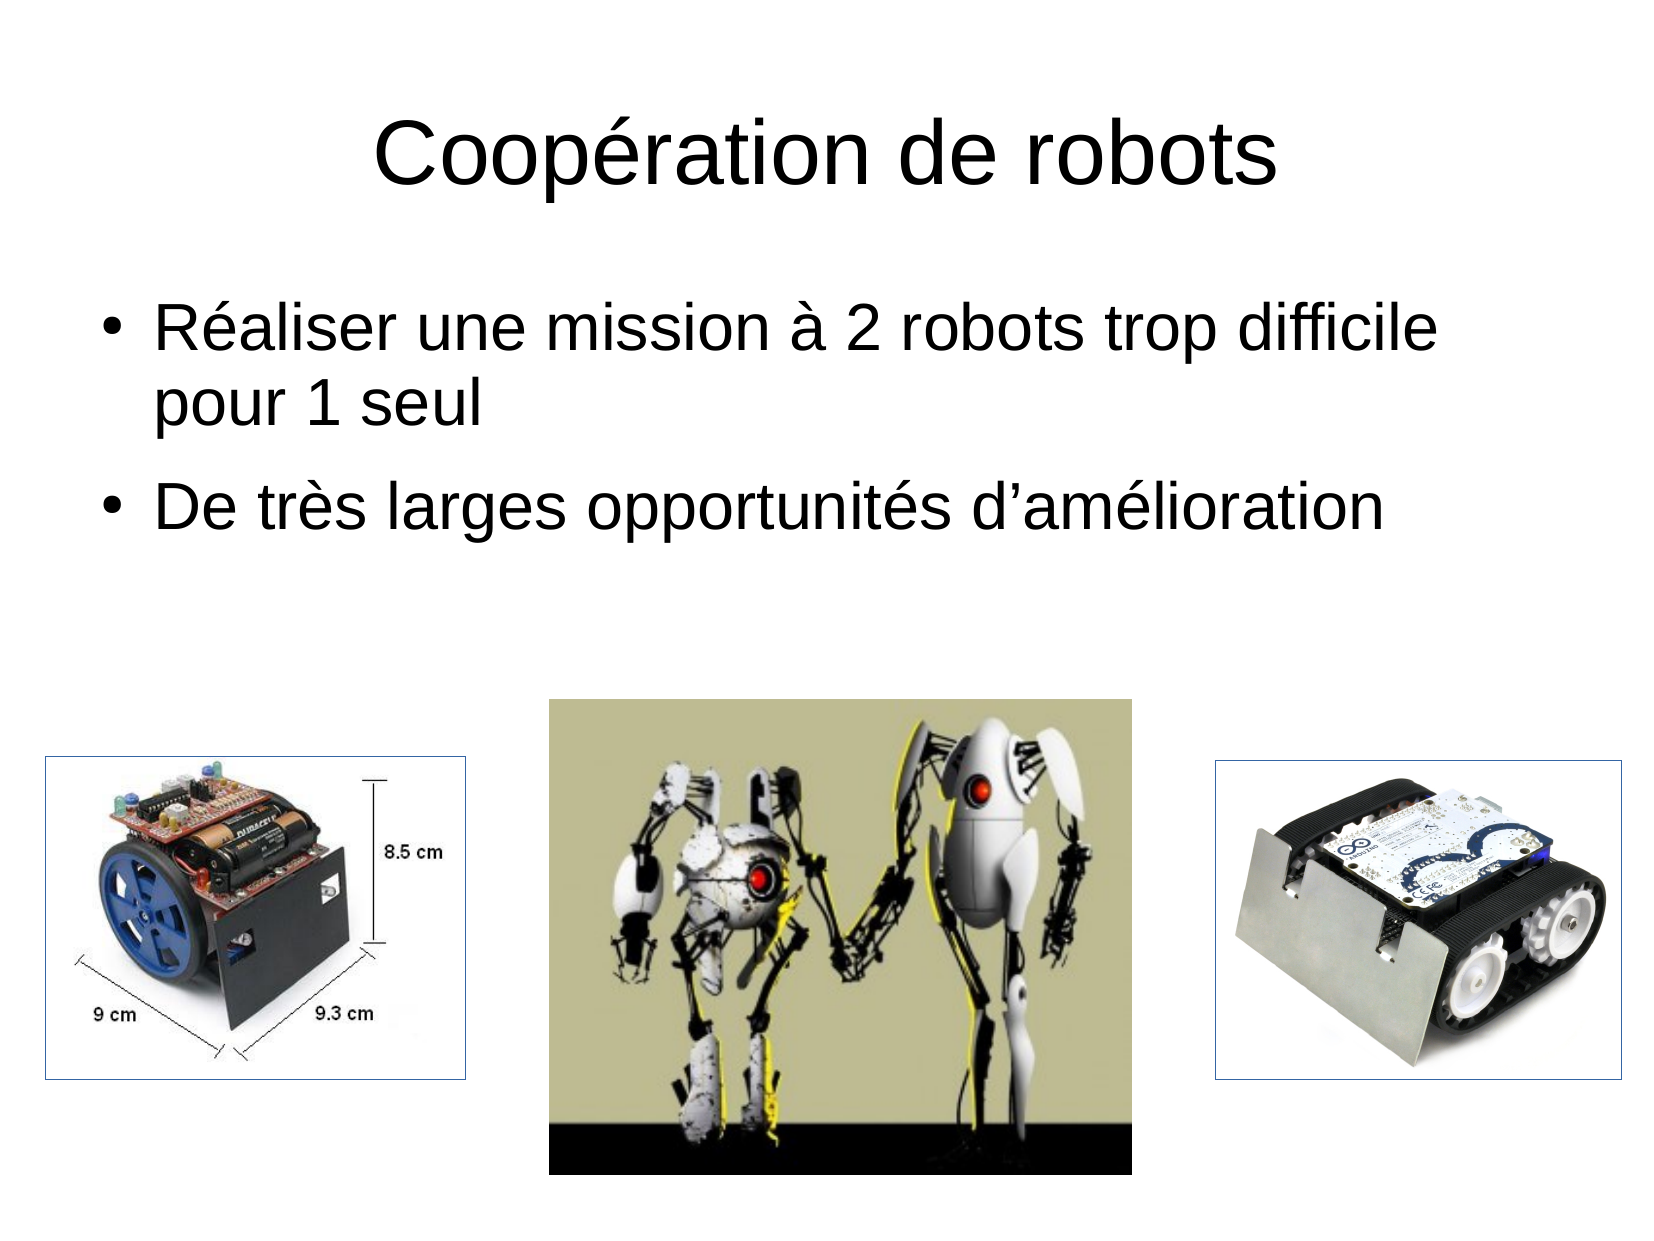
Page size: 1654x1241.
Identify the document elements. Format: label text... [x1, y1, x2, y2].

list Réaliser une mission à 2 robots trop difficile pour 1 seul De très larges opportunités d’amélioration [82, 290, 1571, 1010]
picture [45, 756, 466, 1080]
picture [1215, 759, 1622, 1080]
picture [549, 699, 1132, 1175]
title Coopération de robots [82, 49, 1571, 257]
